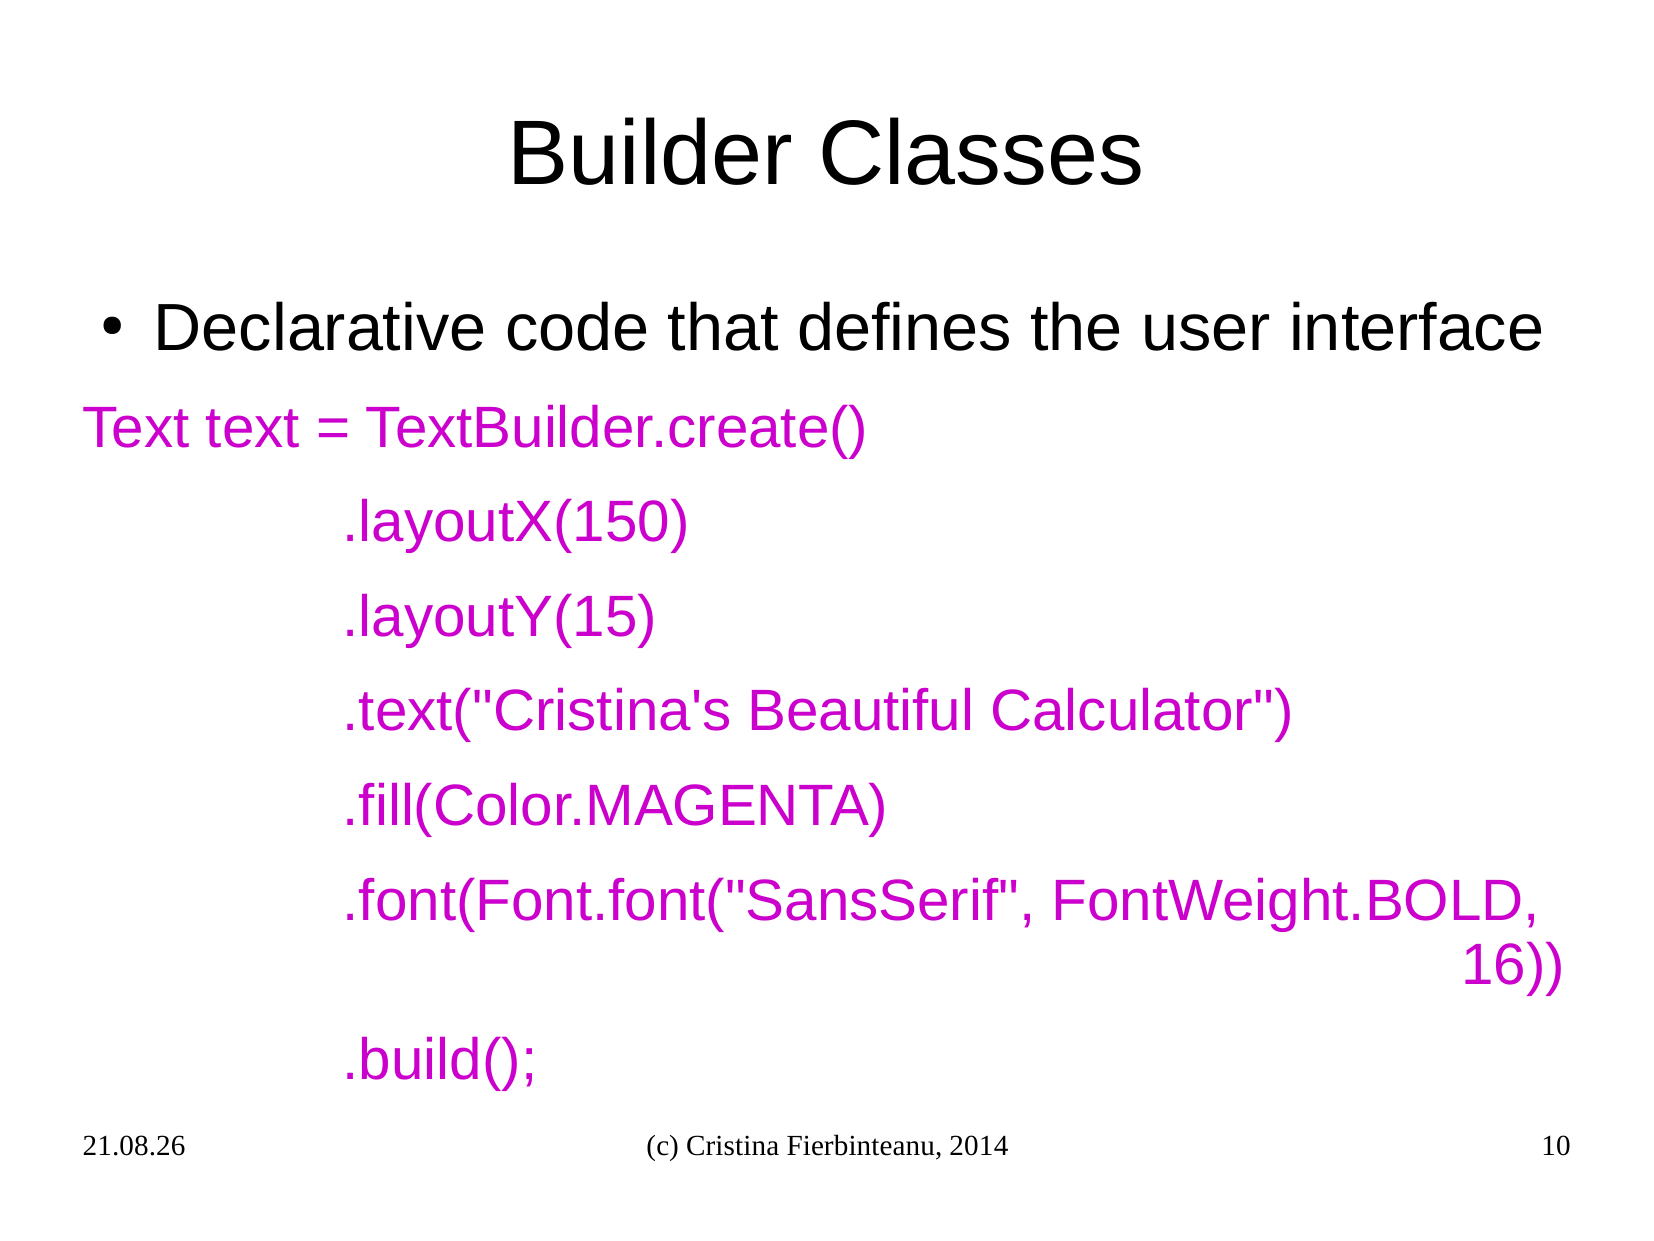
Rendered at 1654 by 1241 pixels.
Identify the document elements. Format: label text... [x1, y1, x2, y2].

title Builder Classes [82, 49, 1571, 257]
list Declarative code that defines the user interface Text text = TextBuilder.create() .layoutX(150) .layoutY(15) .text("Cristina's Beautiful Calculator") .fill(Color.MAGENTA) .font(Font.font("SansSerif", FontWeight.BOLD, 16)) .build(); [82, 290, 1571, 1109]
